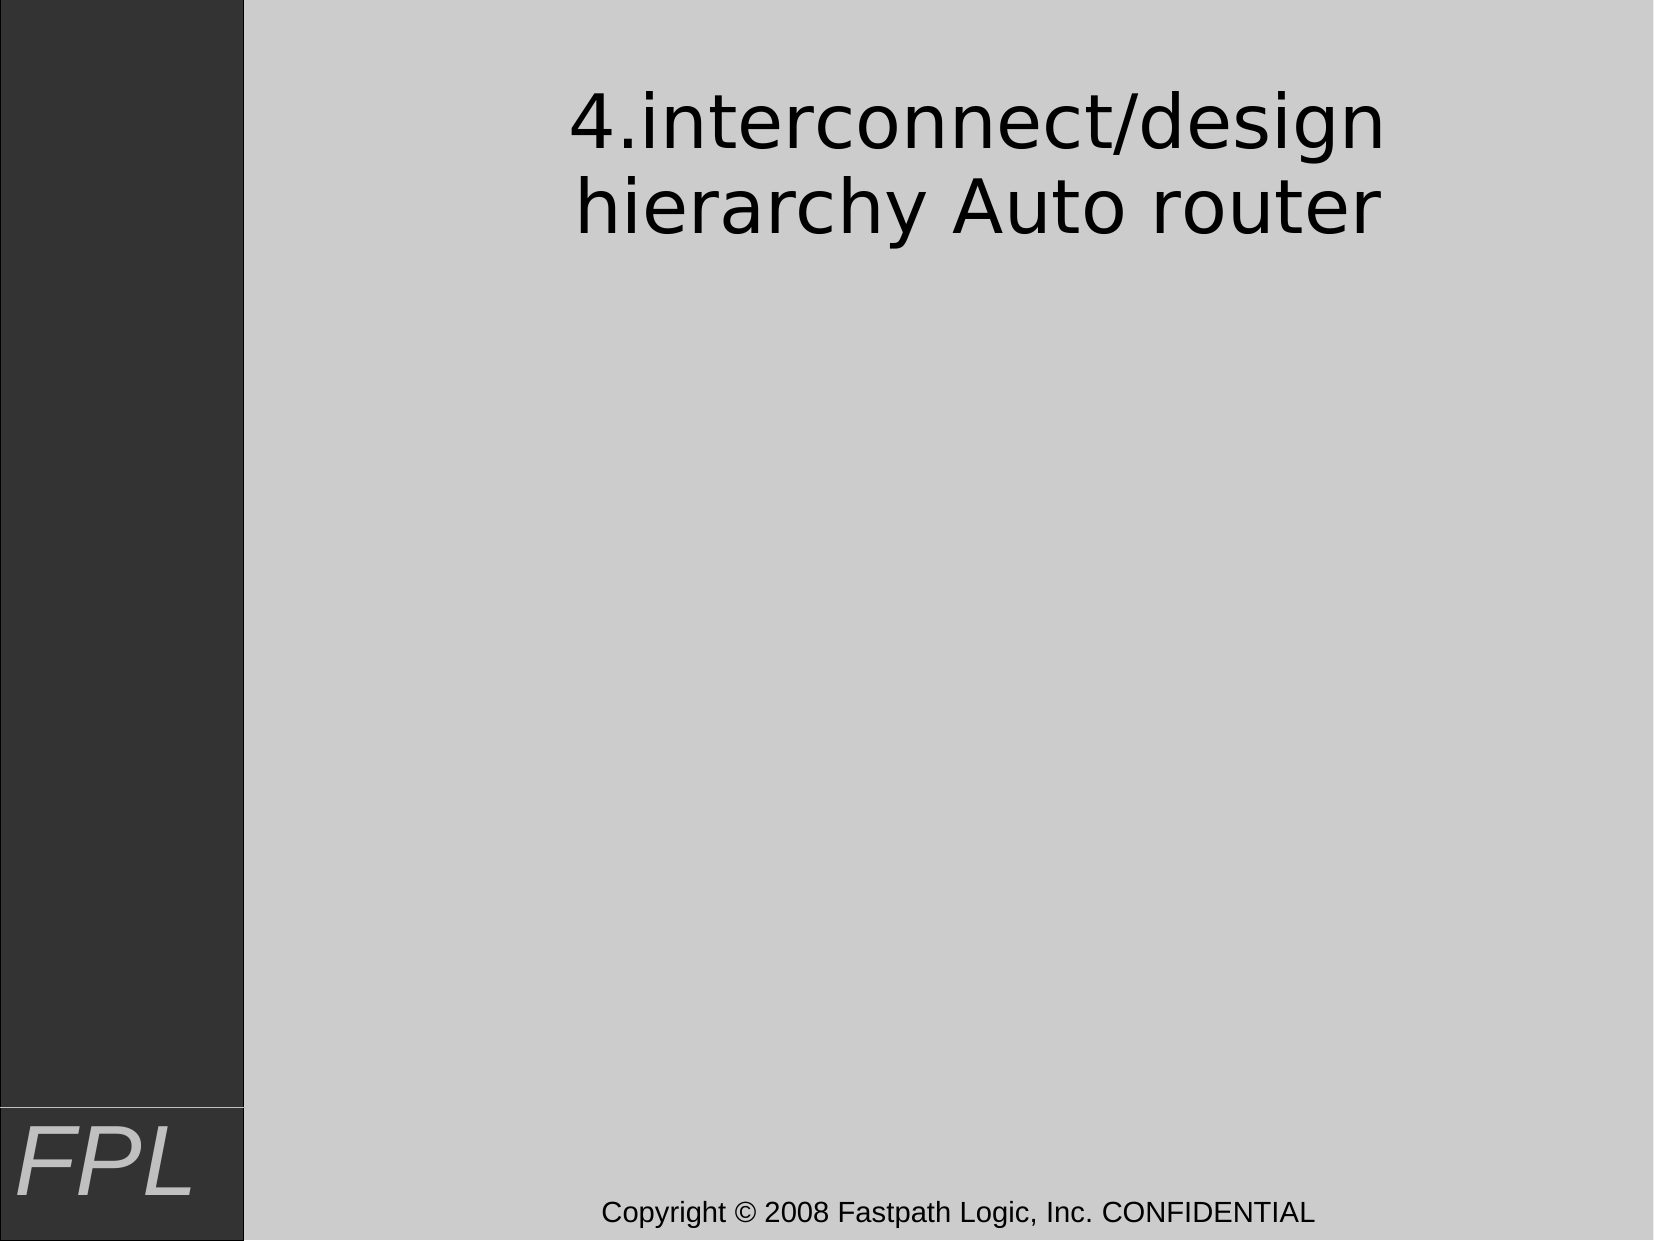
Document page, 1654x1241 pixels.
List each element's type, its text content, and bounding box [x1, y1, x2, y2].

title 4.interconnect/design hierarchy Auto router [427, 57, 1530, 274]
